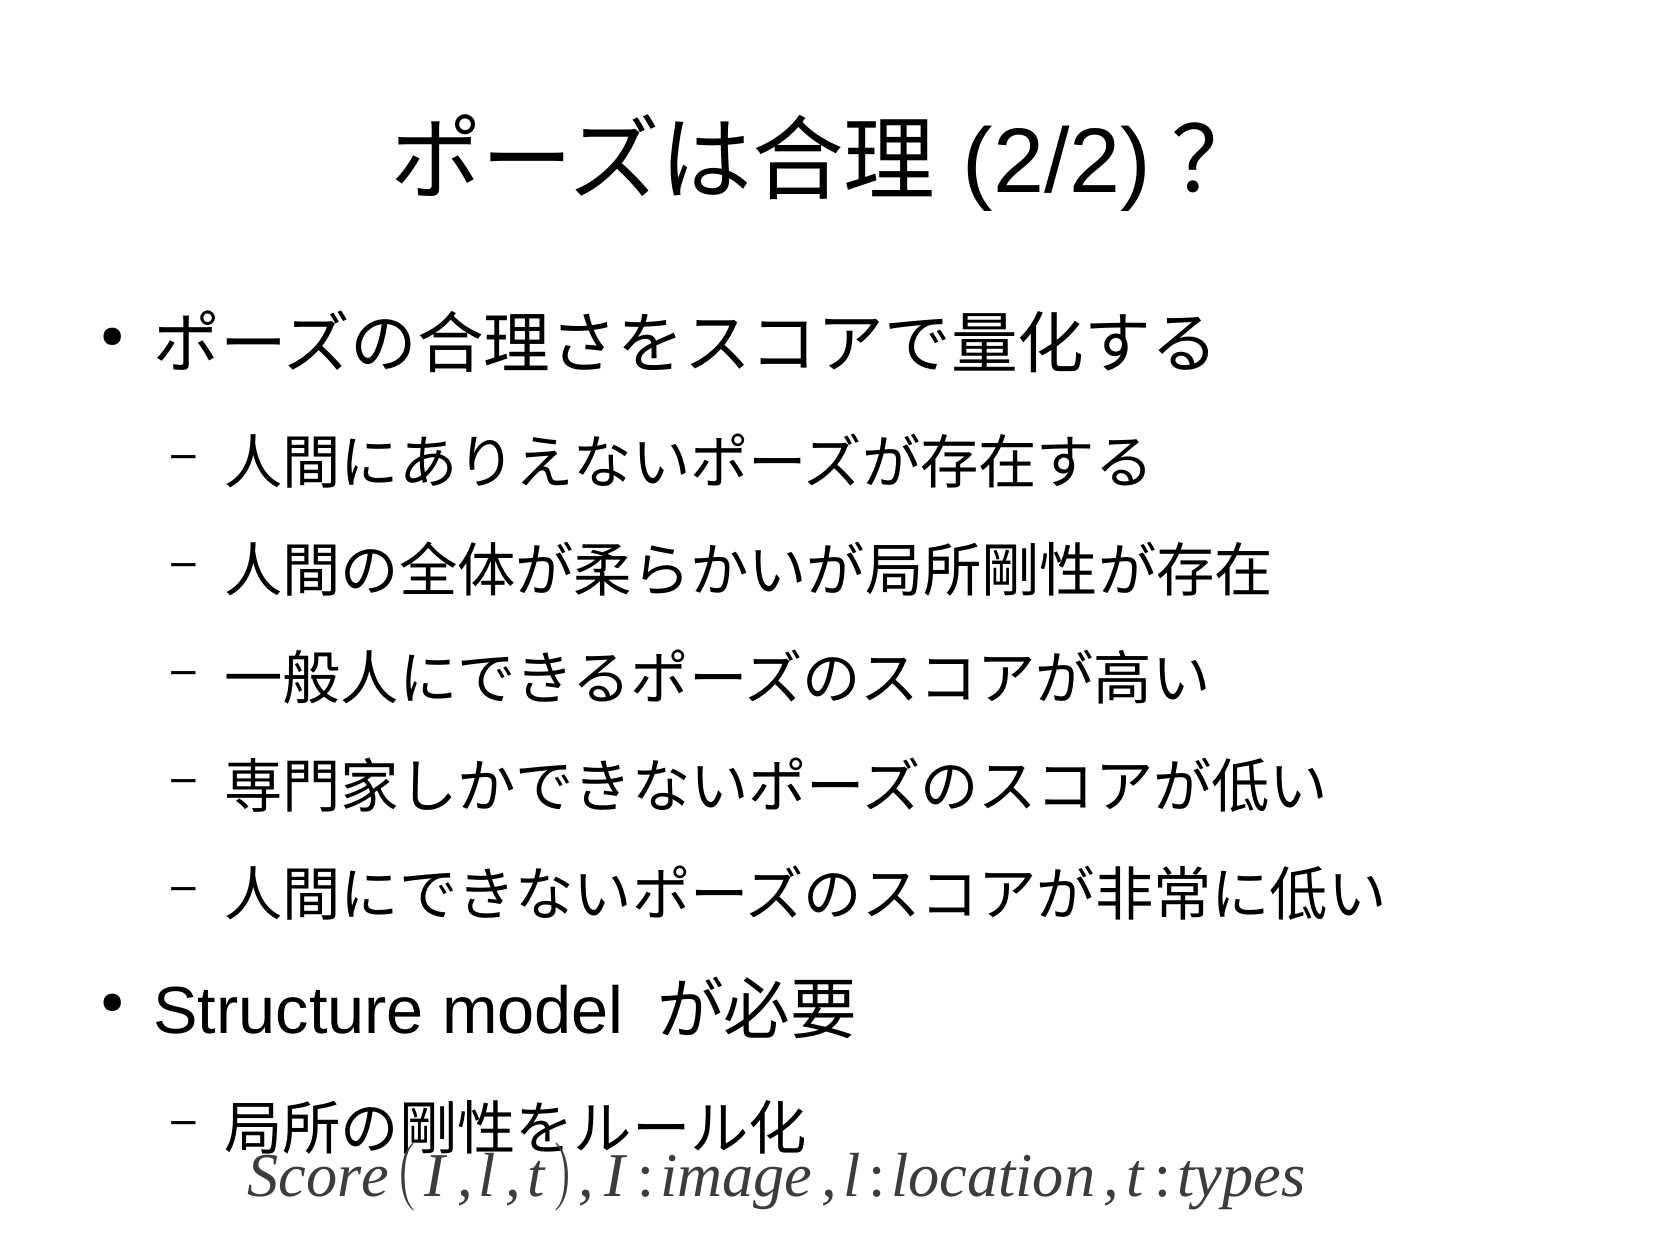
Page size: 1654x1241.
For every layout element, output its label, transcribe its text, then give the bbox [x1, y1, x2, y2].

list ポーズの合理さをスコアで量化する 人間にありえないポーズが存在する 人間の全体が柔らかいが局所剛性が存在 一般人にできるポーズのスコアが高い 専門家しかできないポーズのスコアが低い 人間にできないポーズのスコアが非常に低い Structure model が必要 局所の剛性をルール化 [82, 290, 1571, 1109]
title ポーズは合理(2/2)？ [82, 49, 1571, 257]
chart [240, 1140, 1314, 1216]
